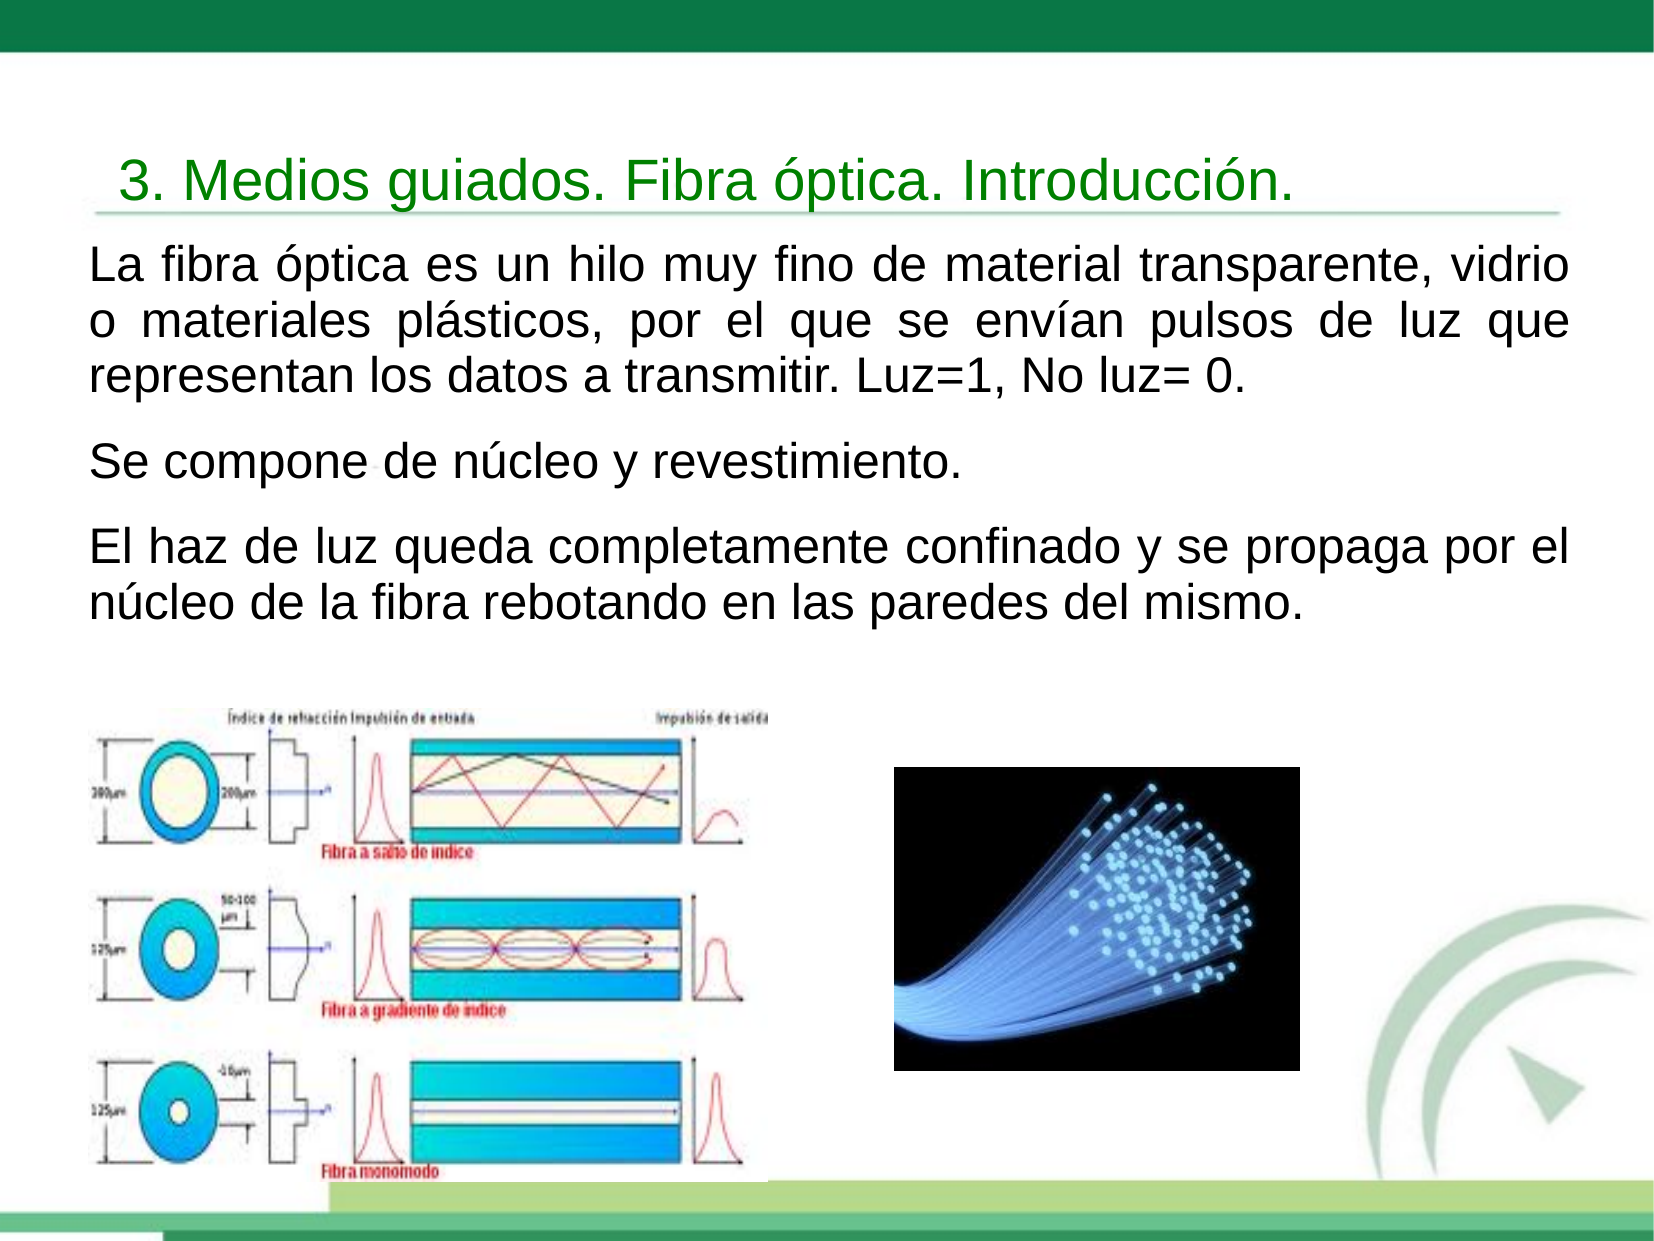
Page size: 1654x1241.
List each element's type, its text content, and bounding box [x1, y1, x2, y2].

picture [0, 0, 1654, 1241]
text_box 3. Medios guiados. Fibra óptica. Introducción. [118, 147, 1388, 223]
list La fibra óptica es un hilo muy fino de material transparente, vidrio o materiales plásticos, por el que se envían pulsos de luz que representan los datos a transmitir. Luz=1, No luz= 0. Se compone de núcleo y revestimiento. El haz de luz queda completamente confinado y se propaga por el núcleo de la fibra rebotando en las paredes del mismo. [88, 236, 1571, 680]
